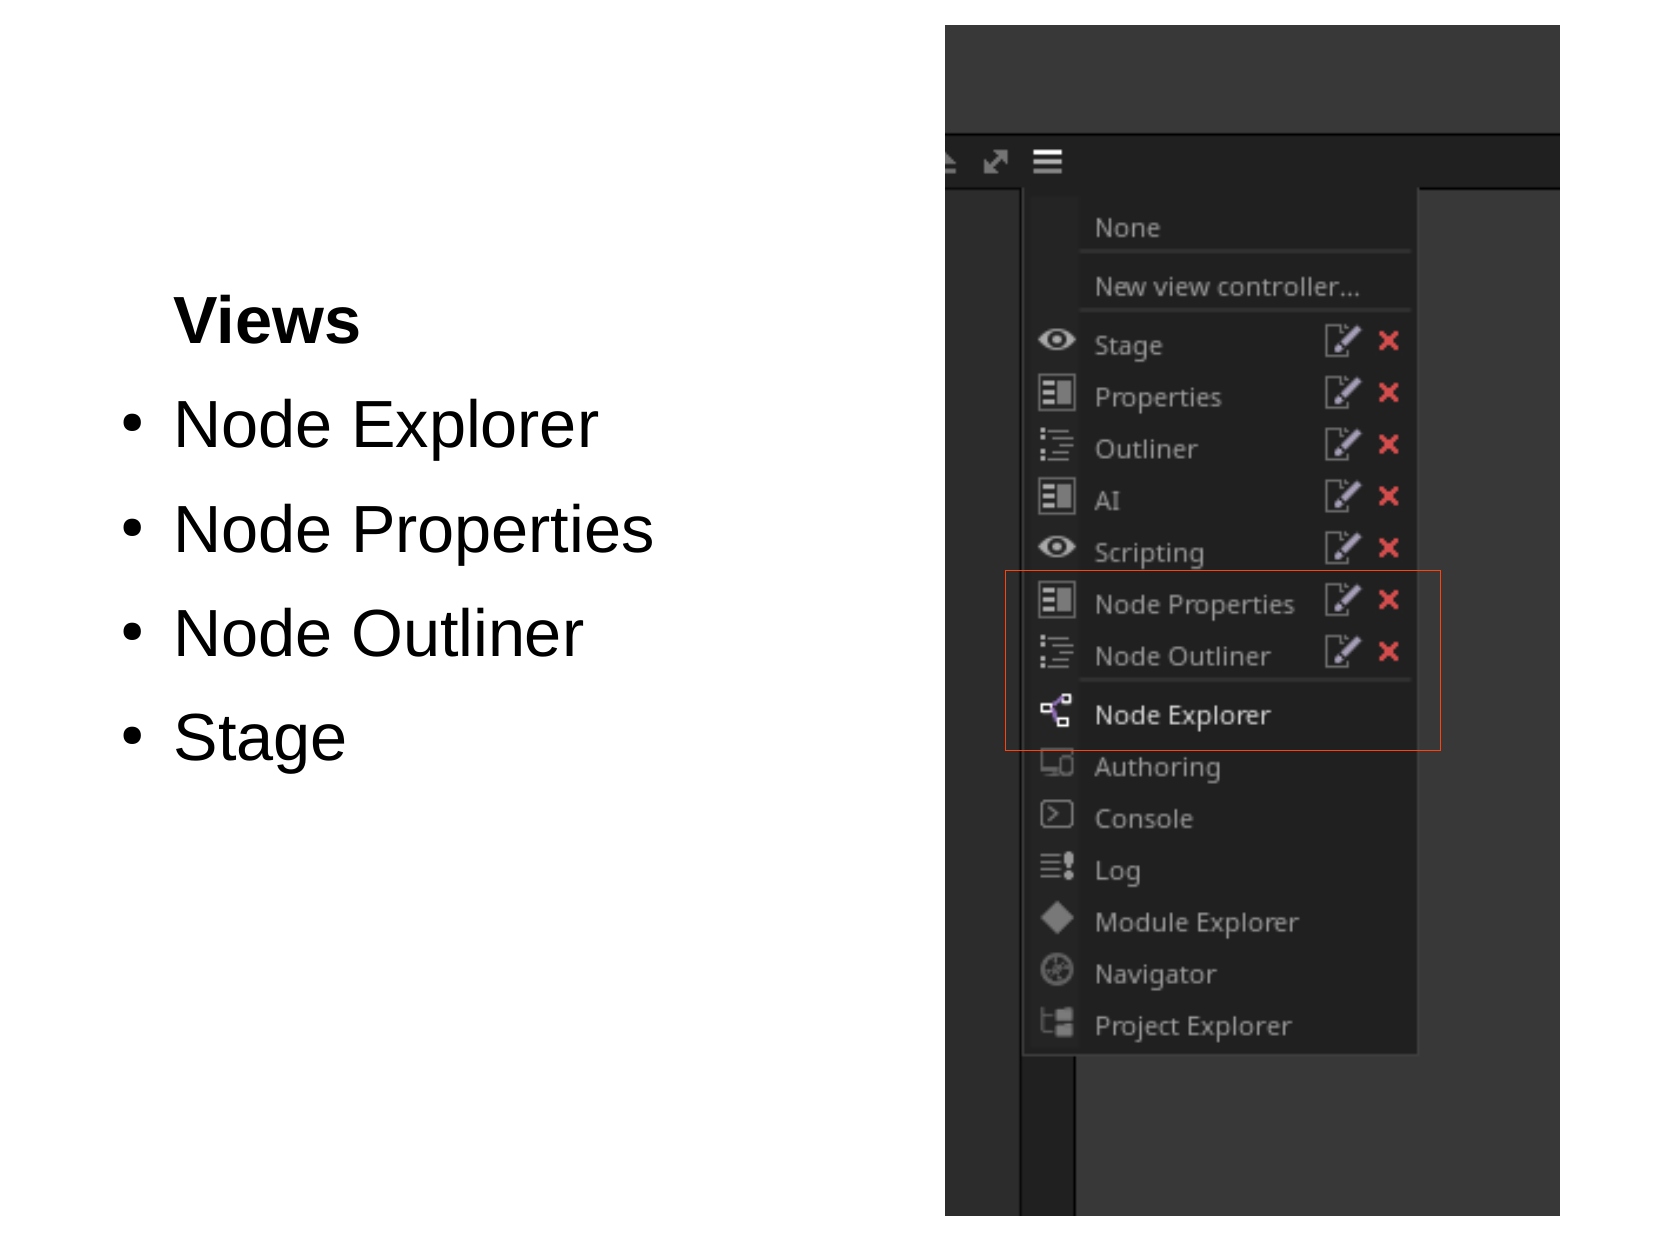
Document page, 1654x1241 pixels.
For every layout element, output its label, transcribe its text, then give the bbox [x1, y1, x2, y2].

picture [945, 25, 1561, 1216]
list Views Node Explorer Node Properties Node Outliner Stage [102, 283, 829, 974]
